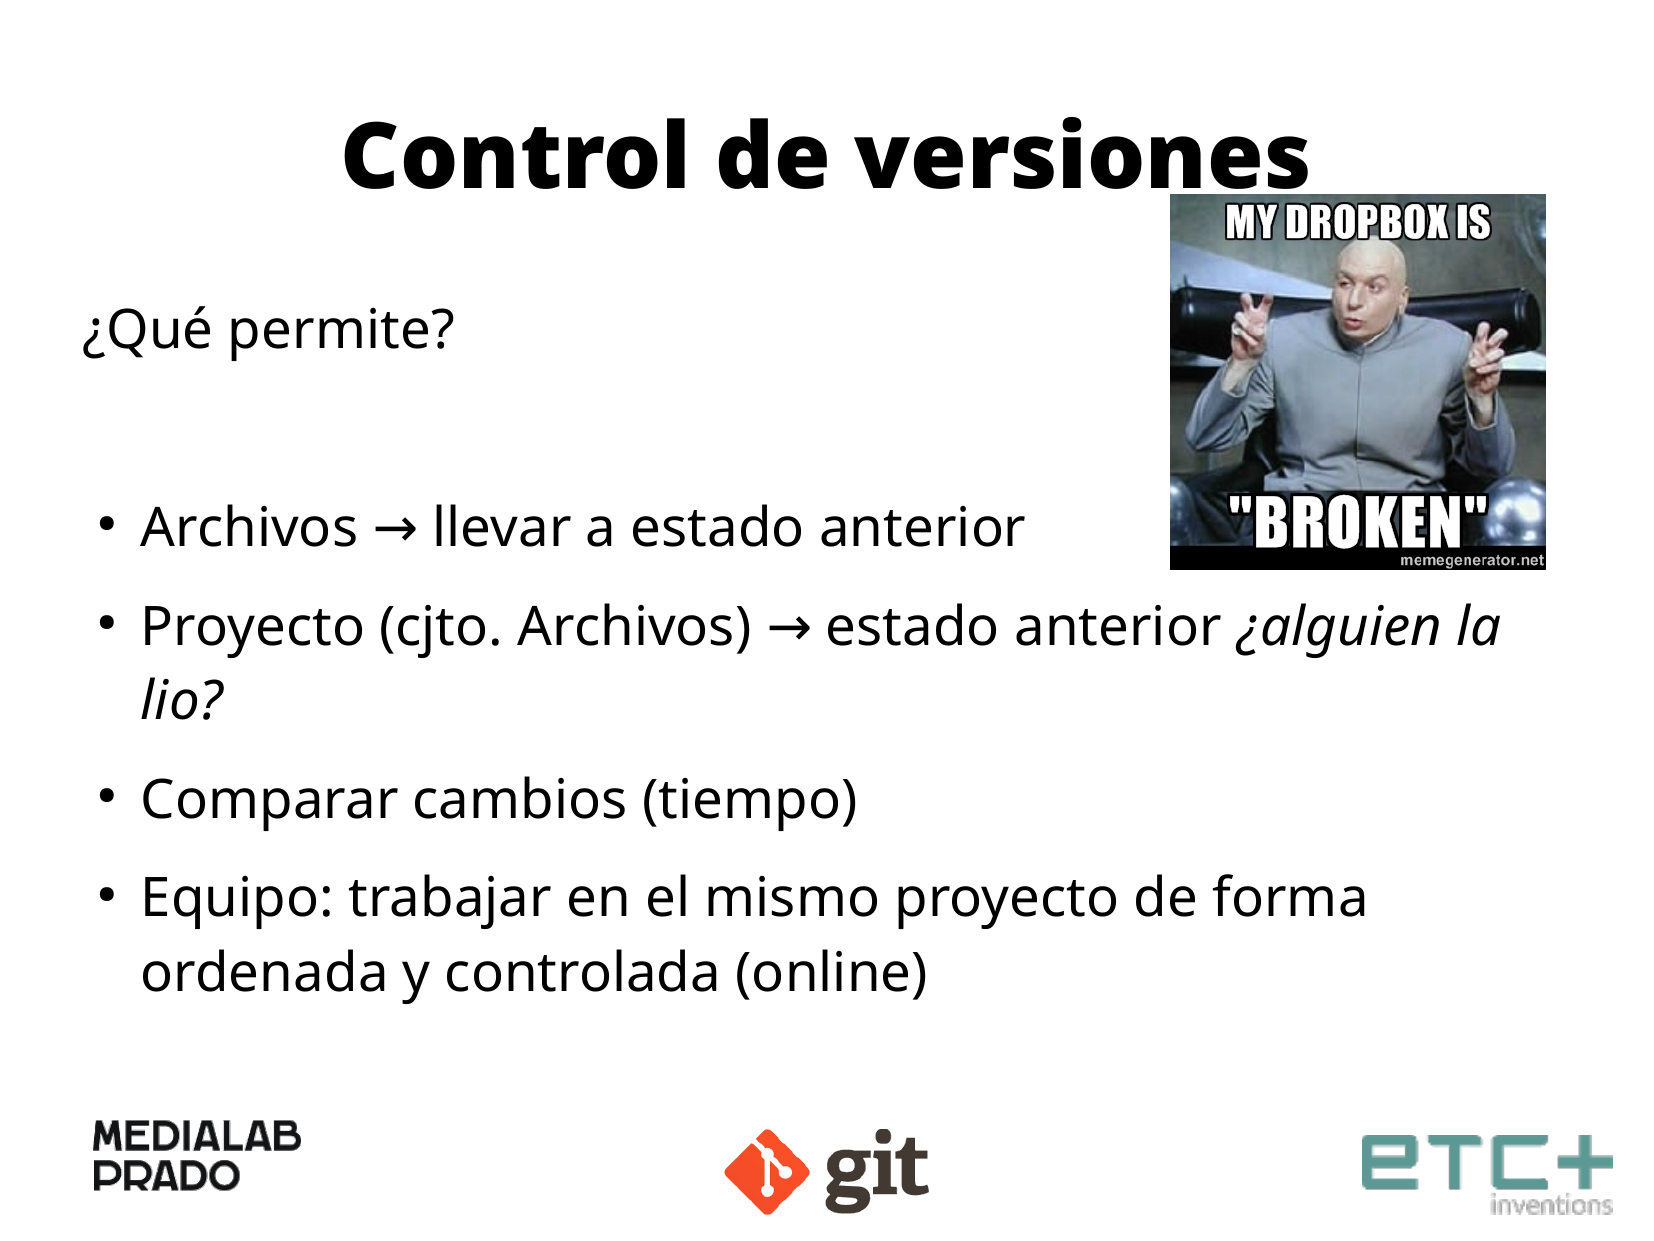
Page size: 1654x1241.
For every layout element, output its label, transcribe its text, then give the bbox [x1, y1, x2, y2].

title Control de versiones [82, 49, 1571, 257]
picture [1362, 1135, 1613, 1216]
picture [724, 1129, 929, 1216]
list ¿Qué permite? Archivos → llevar a estado anterior Proyecto (cjto. Archivos) → estado anterior ¿alguien la lio? Comparar cambios (tiempo) Equipo: trabajar en el mismo proyecto de forma ordenada y controlada (online) [82, 290, 1571, 1010]
picture [1170, 194, 1546, 571]
picture [15, 1064, 379, 1241]
